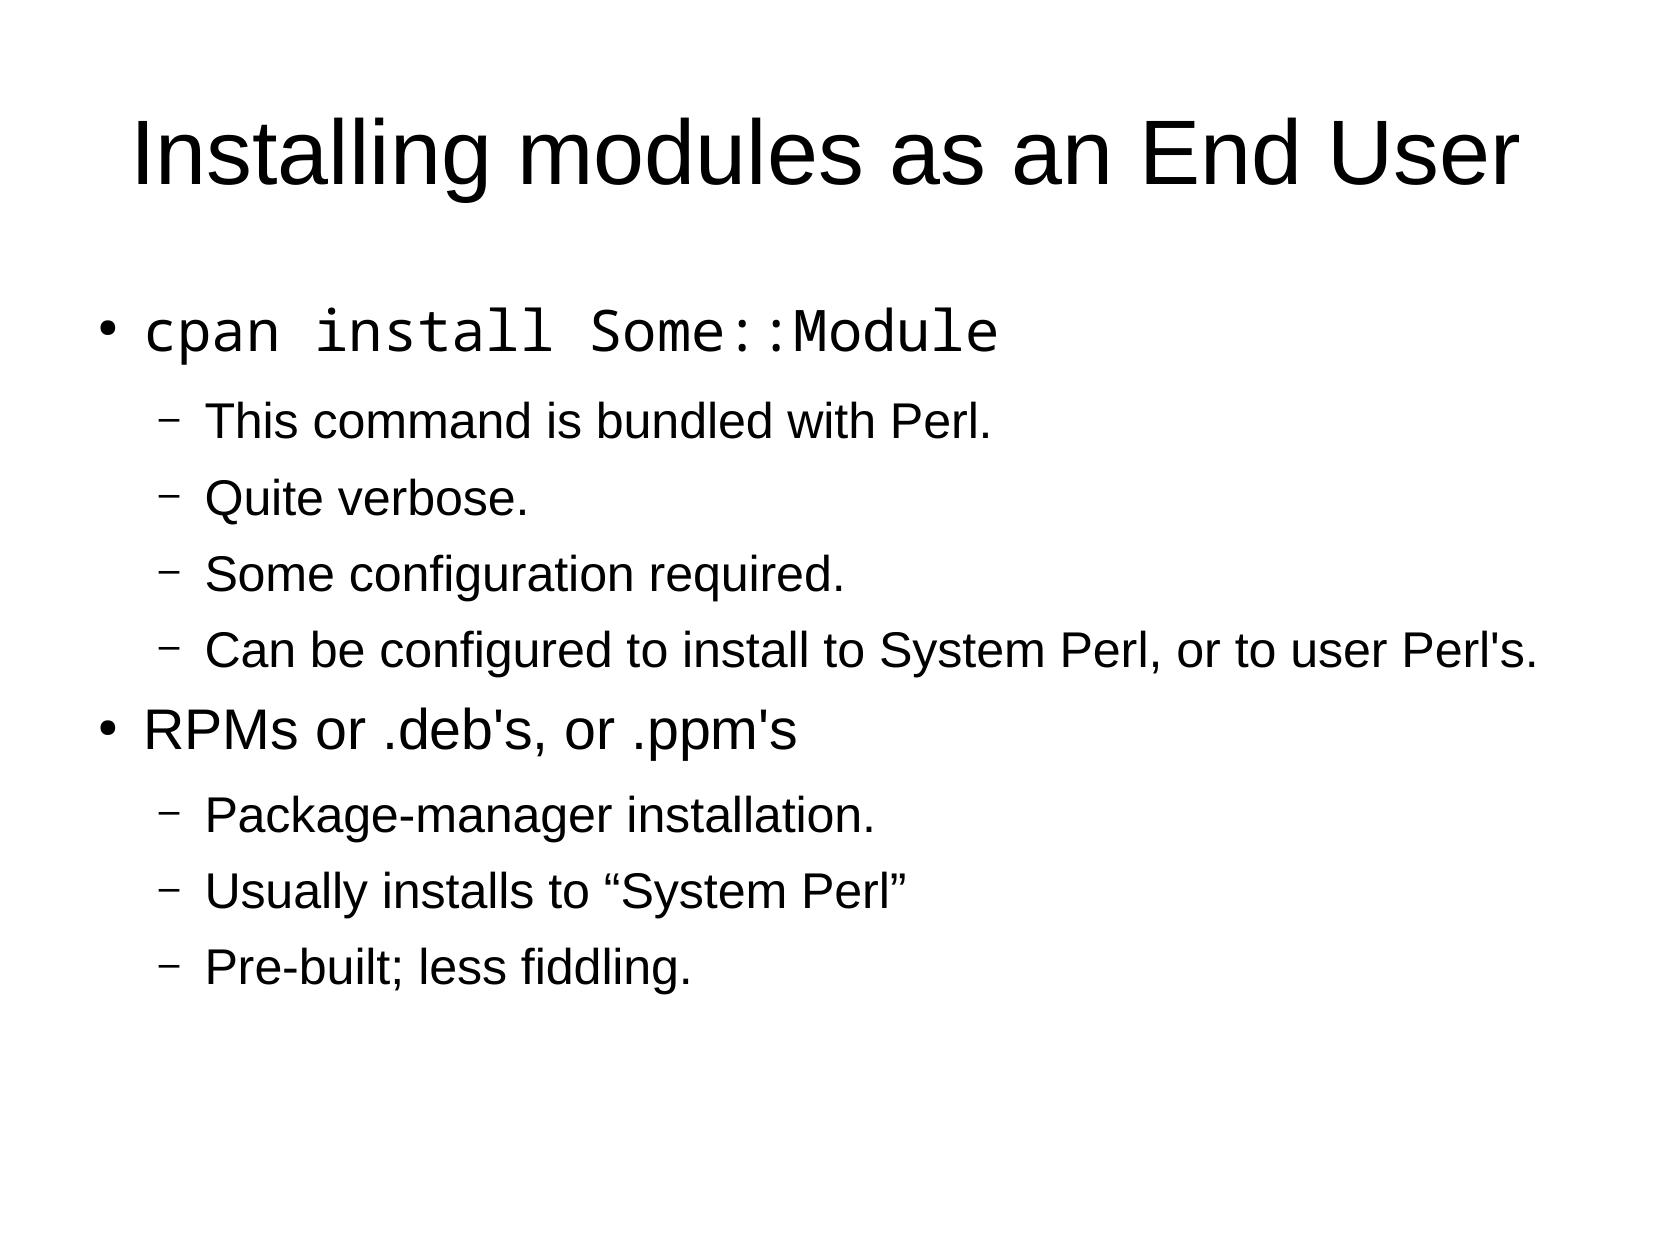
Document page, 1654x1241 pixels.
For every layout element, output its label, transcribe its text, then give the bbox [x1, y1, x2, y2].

list cpan install Some::Module This command is bundled with Perl. Quite verbose. Some configuration required. Can be configured to install to System Perl, or to user Perl's. RPMs or .deb's, or .ppm's Package-manager installation. Usually installs to “System Perl” Pre-built; less fiddling. [82, 290, 1571, 1010]
title Installing modules as an End User [82, 49, 1571, 257]
